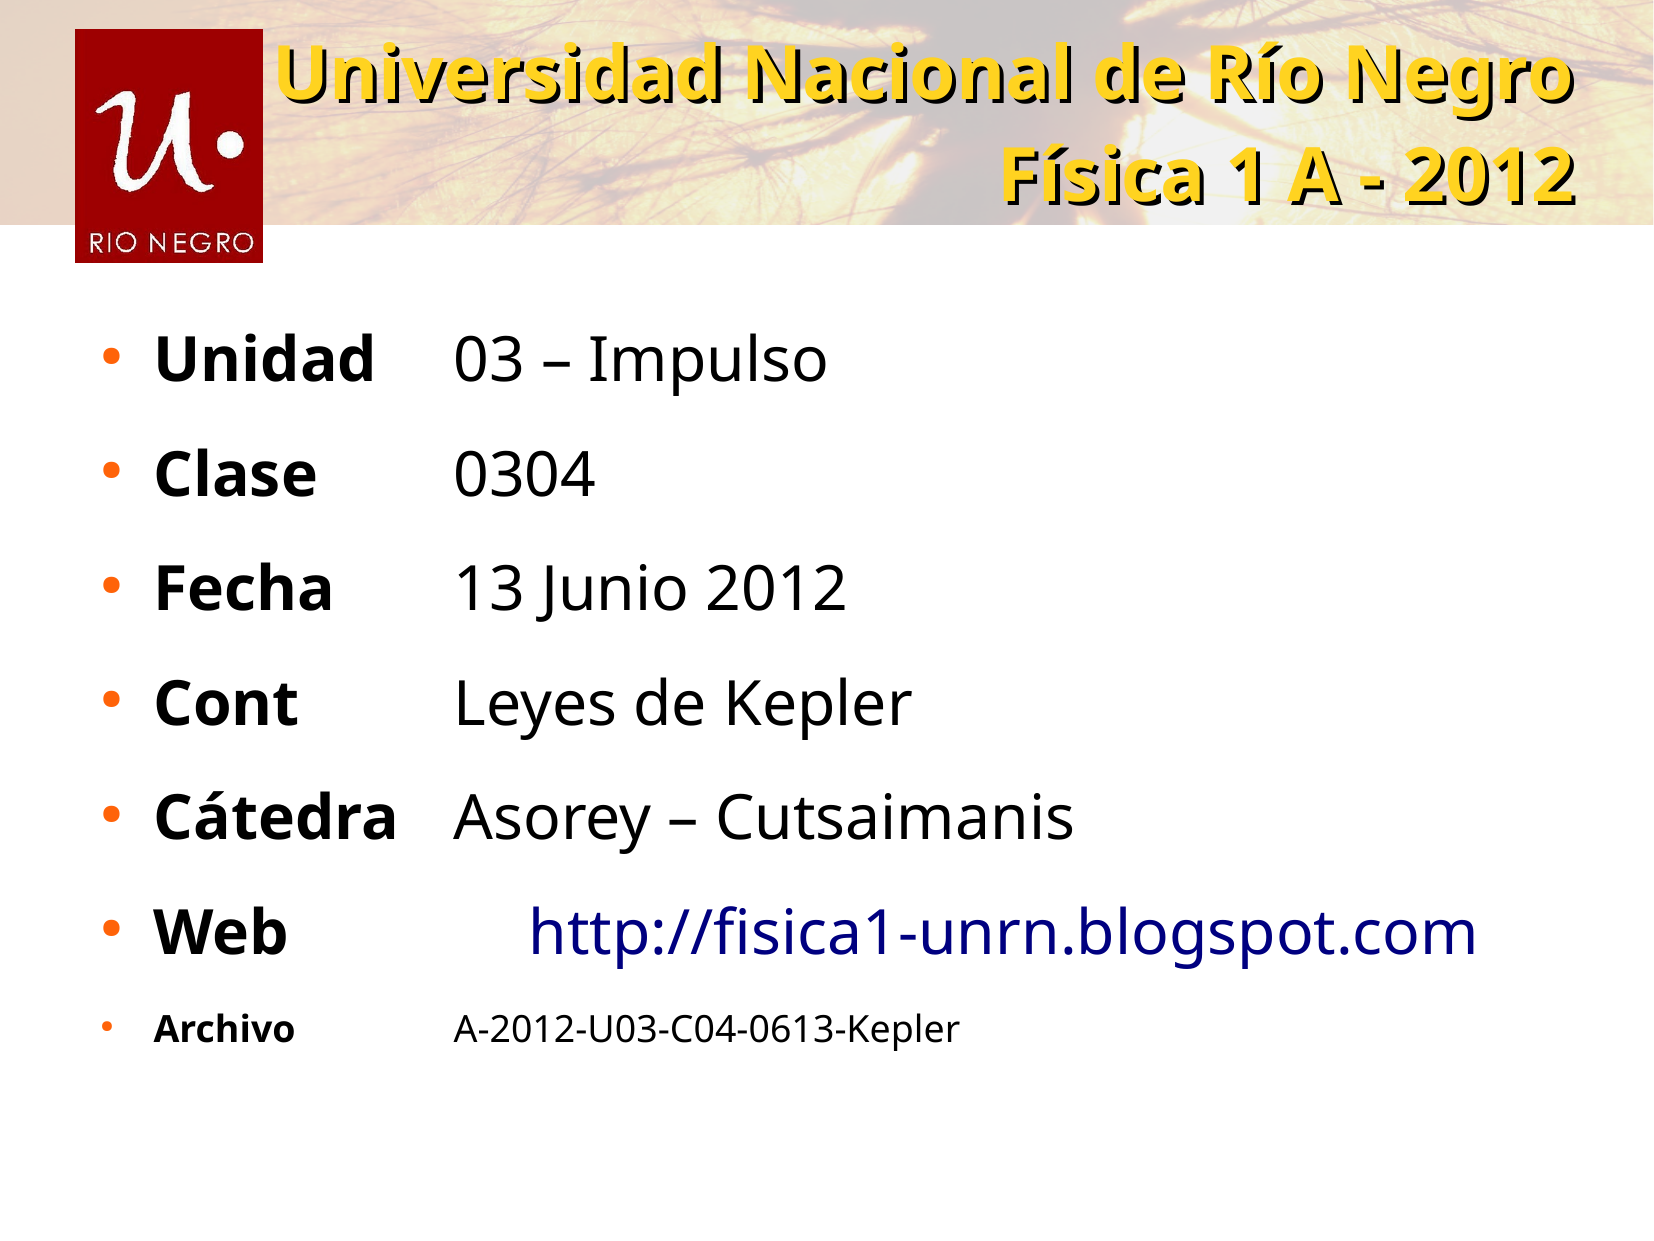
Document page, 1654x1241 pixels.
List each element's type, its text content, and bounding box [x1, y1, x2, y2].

title Universidad Nacional de Río Negro Física 1 A - 2012 [86, 2, 1576, 241]
list Unidad 03 – Impulso Clase 0304 Fecha 13 Junio 2012 Cont Leyes de Kepler Cátedra Asorey – Cutsaimanis Web http://fisica1-unrn.blogspot.com Archivo A-2012-U03-C04-0613-Kepler [82, 315, 1571, 1126]
picture [0, 0, 1654, 263]
